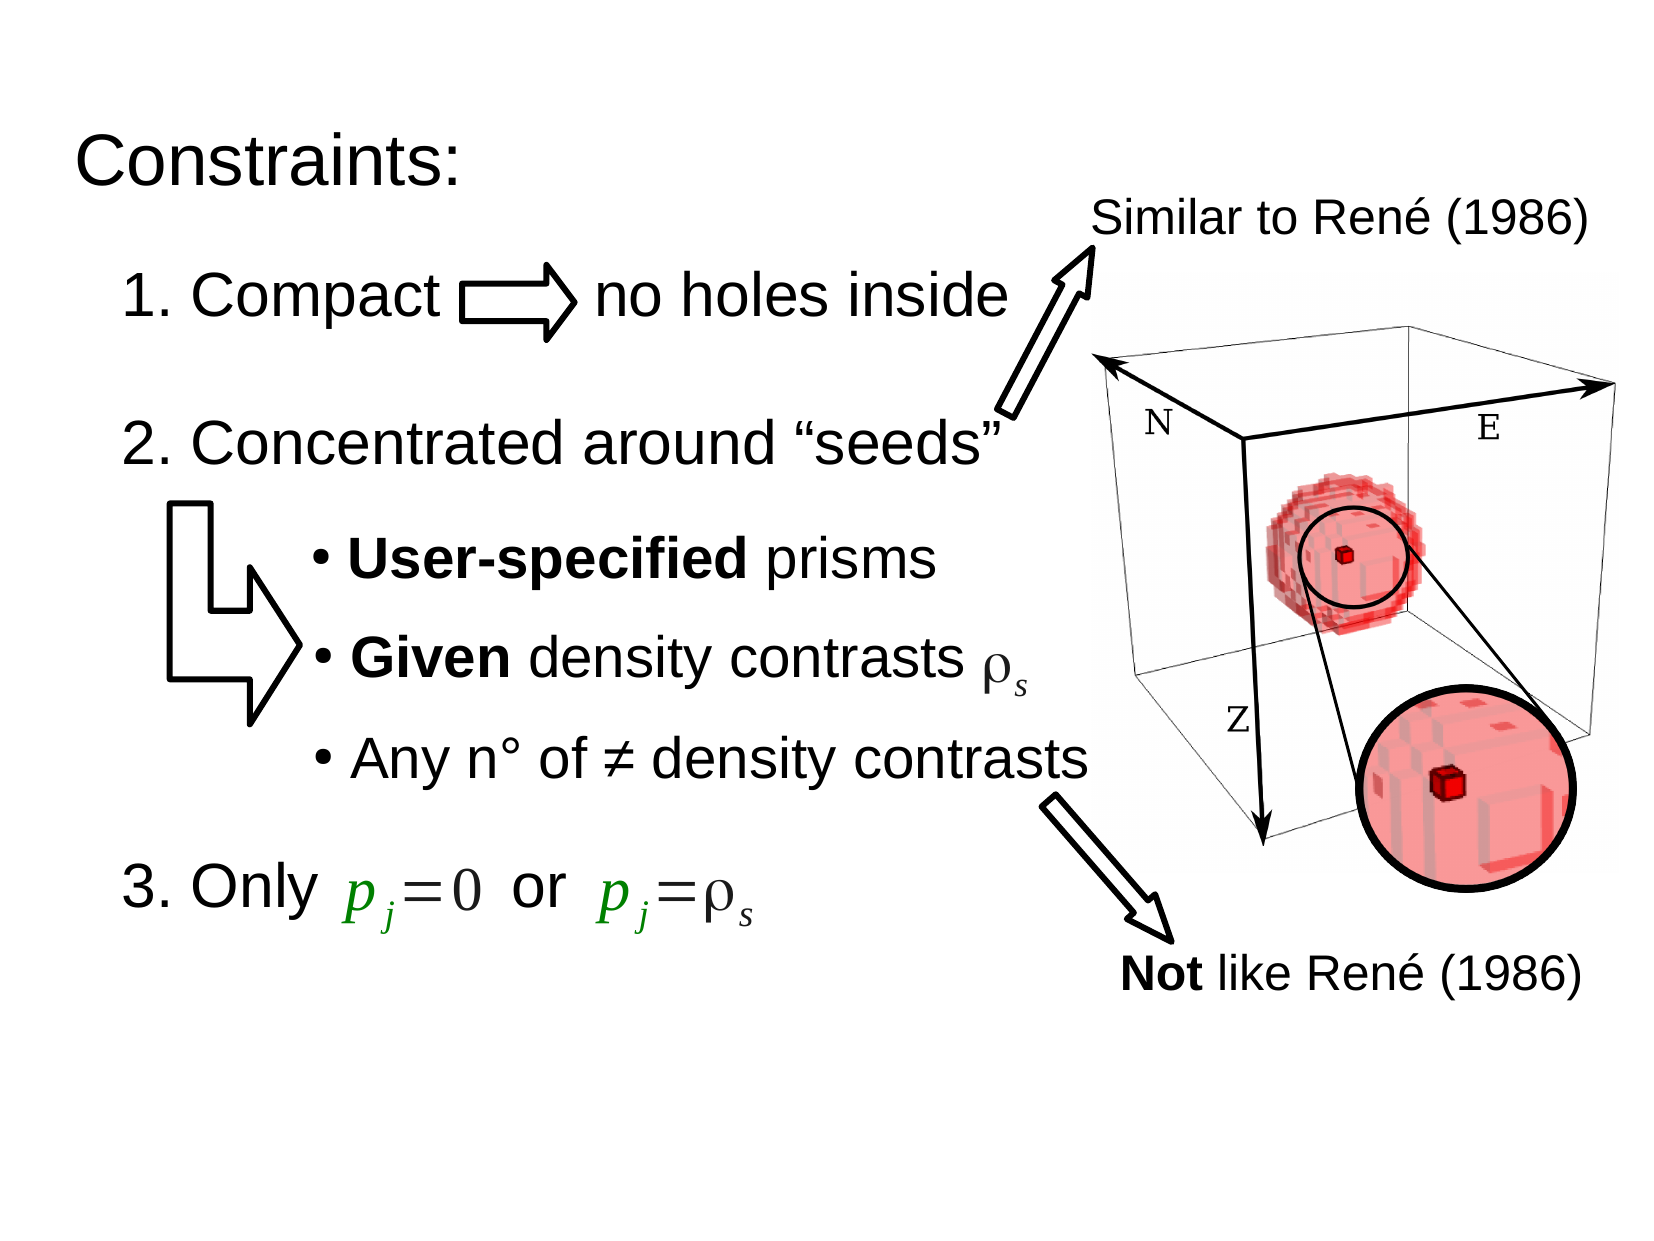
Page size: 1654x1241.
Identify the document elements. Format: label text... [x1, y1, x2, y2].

chart [331, 852, 488, 937]
text_box 3. Only [106, 843, 353, 937]
text_box Not like René (1986) [1105, 938, 1595, 1018]
text_box no holes inside [579, 253, 1027, 346]
text_box [1041, 794, 1171, 938]
text_box [996, 260, 1092, 418]
text_box or [496, 843, 582, 937]
text_box Constraints: [59, 112, 478, 219]
text_box Given density contrasts [298, 617, 982, 708]
text_box Any n° of ≠ density contrasts [298, 718, 1117, 806]
text_box [462, 264, 575, 340]
text_box 1. Compact [106, 253, 453, 346]
text_box Similar to René (1986) [1075, 182, 1602, 260]
text_box [169, 503, 298, 725]
picture [1091, 272, 1619, 893]
chart [585, 852, 759, 937]
text_box User-specified prisms [295, 518, 952, 609]
picture [1091, 865, 1098, 873]
text_box 2. Concentrated around “seeds” [106, 400, 1019, 494]
chart [975, 628, 1034, 707]
